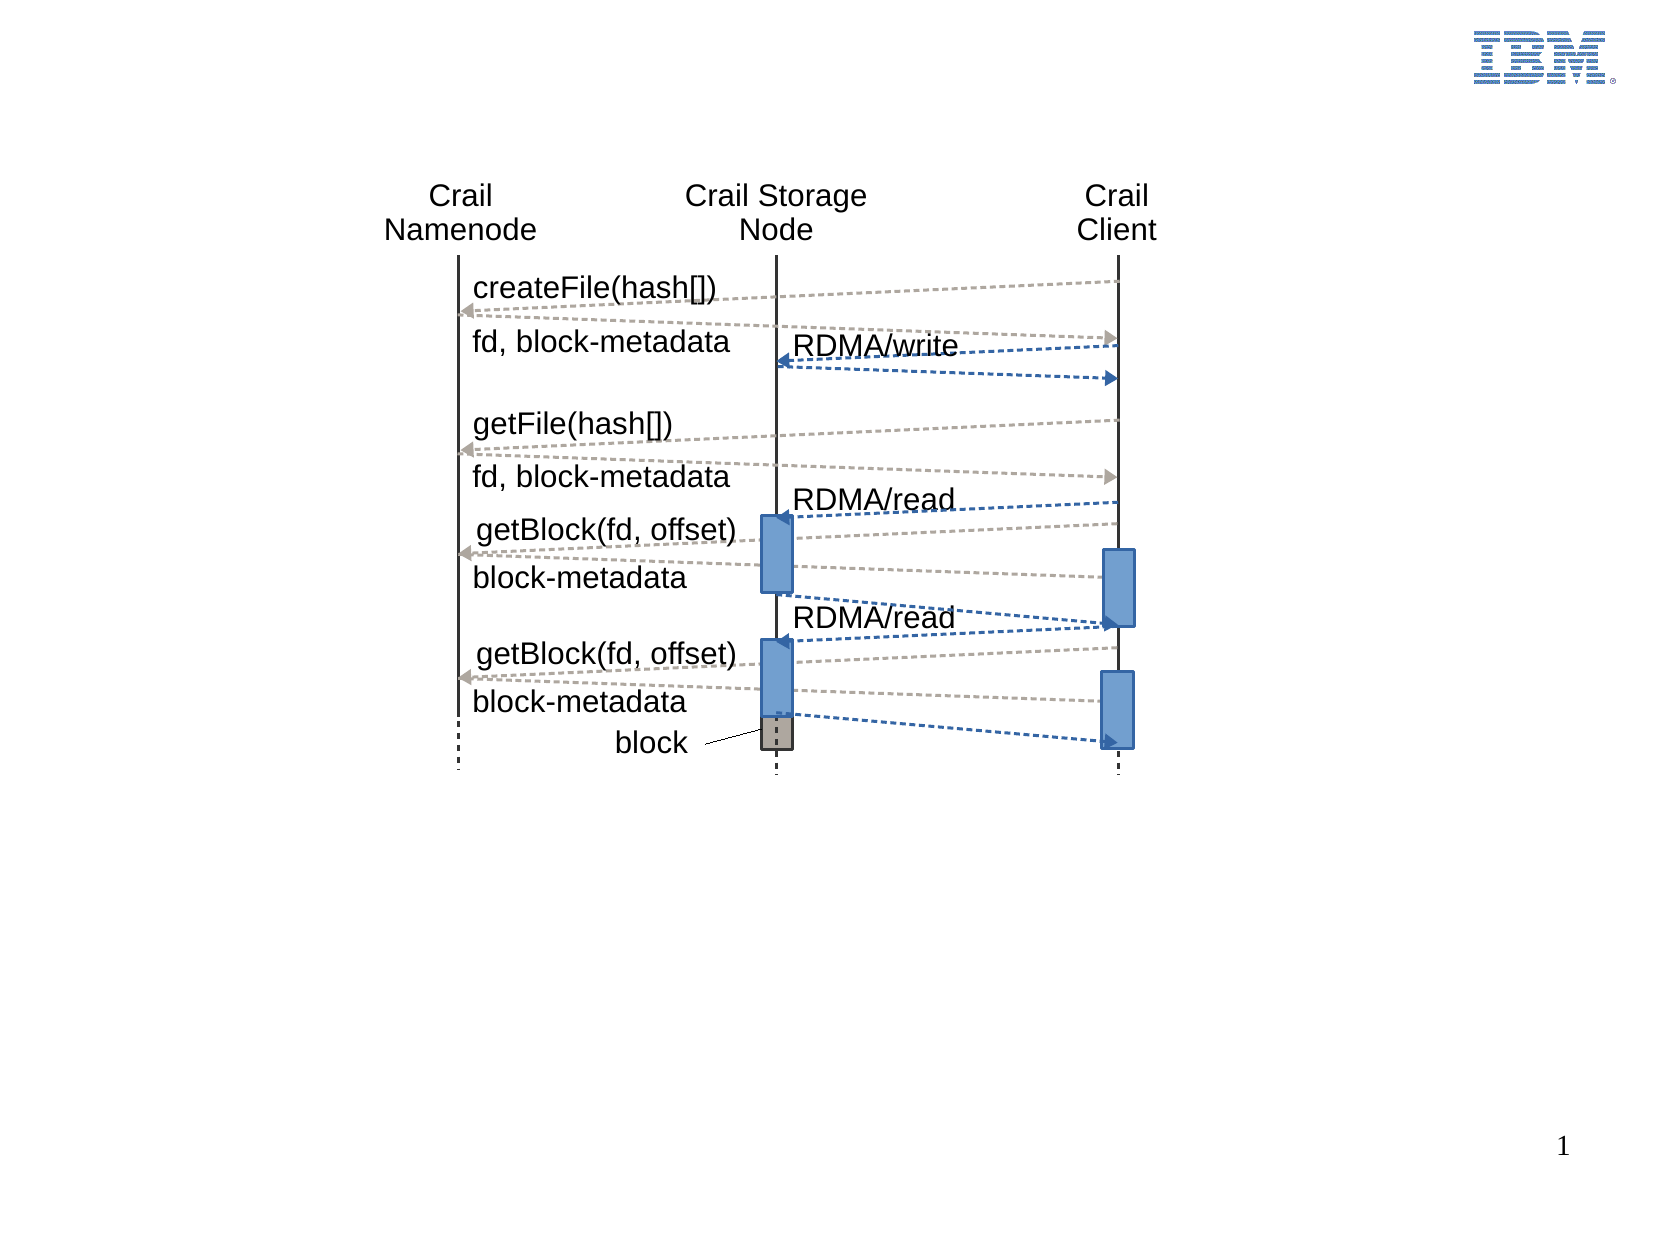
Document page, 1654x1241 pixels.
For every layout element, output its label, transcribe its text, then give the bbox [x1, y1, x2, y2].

text_box createFile(hash[]) [458, 263, 774, 314]
text_box Crail Client [1027, 170, 1206, 256]
text_box getBlock(fd, offset) [461, 504, 777, 552]
text_box fd, block-metadata [457, 316, 777, 367]
text_box RDMA/write [777, 320, 1119, 371]
text_box block-metadata [457, 552, 777, 603]
text_box getBlock(fd, offset) [461, 628, 777, 676]
text_box block [600, 718, 706, 769]
text_box block-metadata [457, 676, 777, 727]
text_box fd, block-metadata [457, 452, 777, 503]
text_box RDMA/read [777, 592, 1119, 643]
text_box Crail Storage Node [636, 170, 917, 256]
text_box RDMA/read [777, 474, 1119, 525]
text_box [1103, 549, 1135, 627]
text_box Crail Namenode [348, 170, 574, 256]
picture [1440, 0, 1654, 127]
text_box [1101, 671, 1134, 749]
text_box [761, 639, 793, 750]
text_box getFile(hash[]) [458, 399, 774, 450]
text_box [761, 515, 793, 593]
